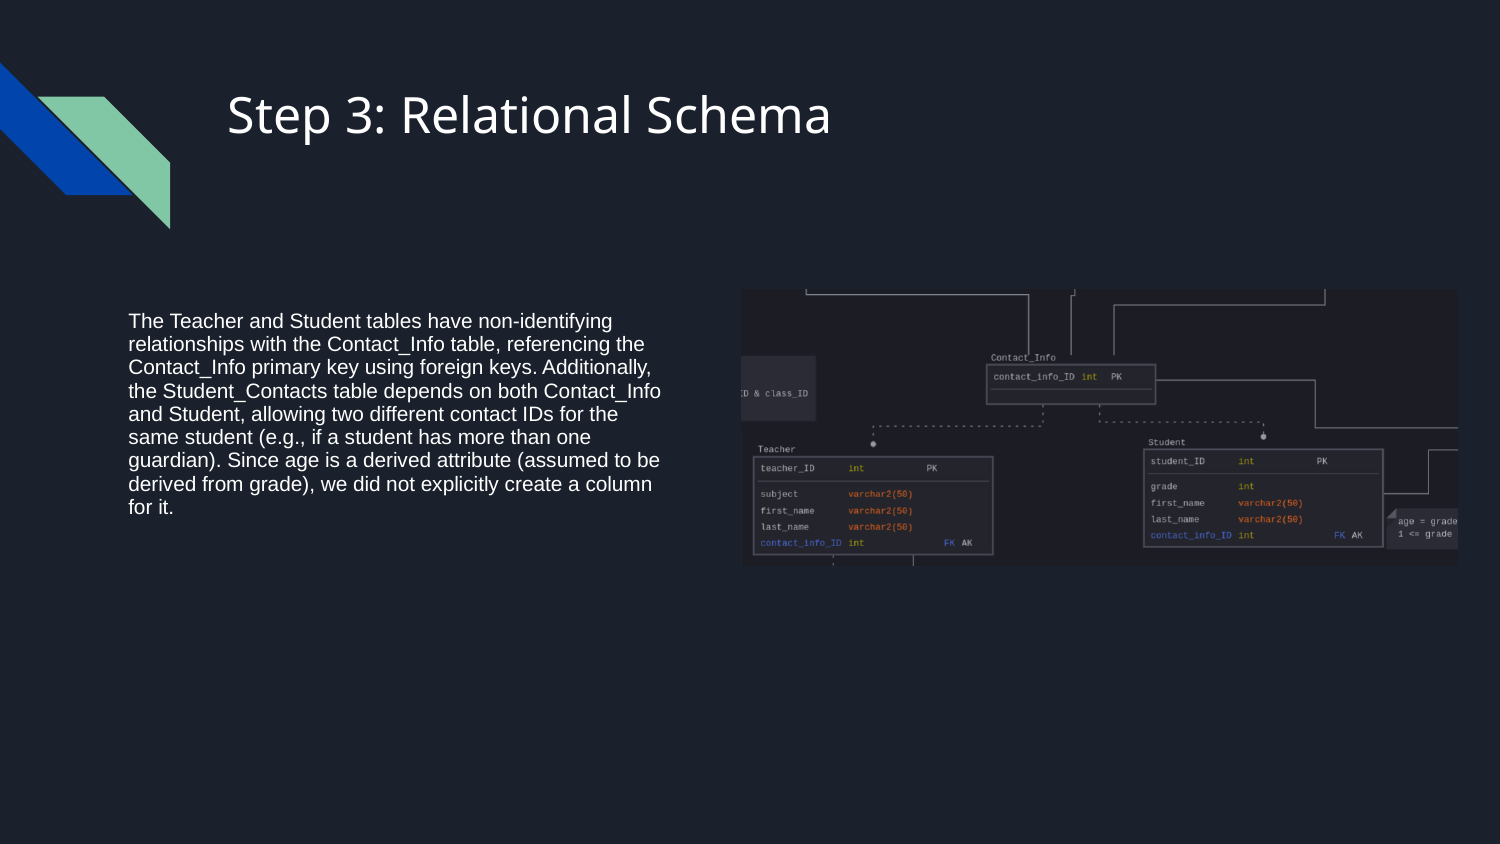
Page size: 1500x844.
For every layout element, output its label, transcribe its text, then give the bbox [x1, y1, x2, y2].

text_box The Teacher and Student tables have non-identifying relationships with the Contact_Info table, referencing the Contact_Info primary key using foreign keys. Additionally, the Student_Contacts table depends on both Contact_Info and Student, allowing two different contact IDs for the same student (e.g., if a student has more than one guardian). Since age is a derived attribute (assumed to be derived from grade), we did not explicitly create a column for it. [113, 302, 680, 596]
picture [741, 289, 1458, 566]
title Step 3: Relational Schema [212, 64, 1368, 215]
